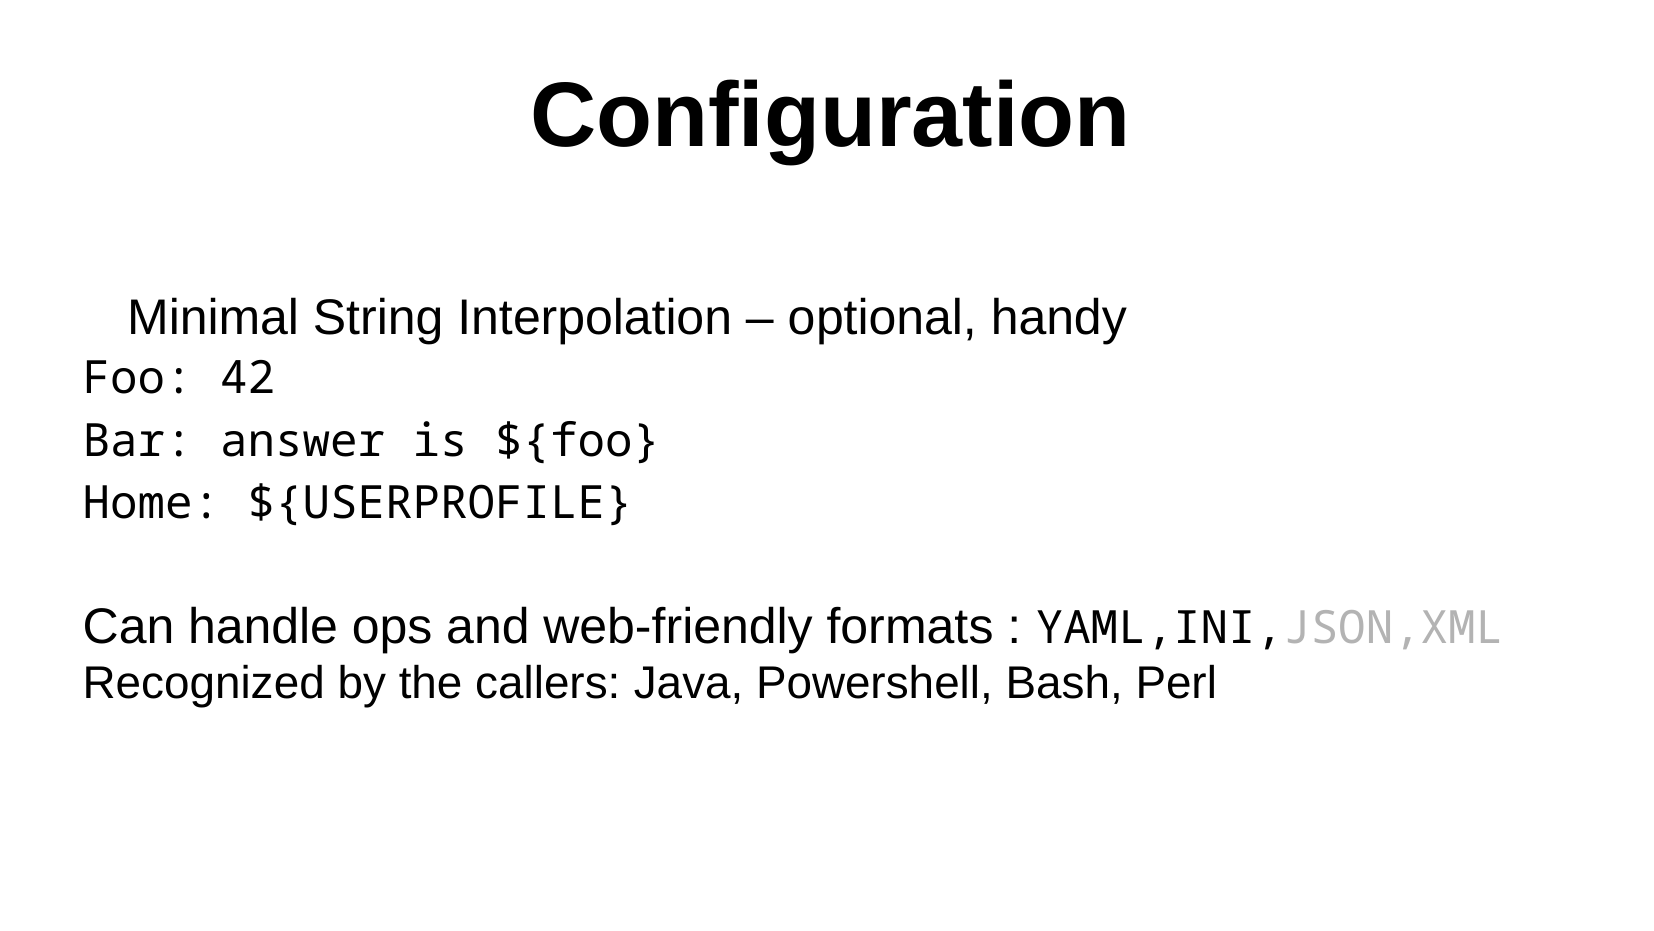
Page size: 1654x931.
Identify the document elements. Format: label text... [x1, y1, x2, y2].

subtitle Minimal String Interpolation – optional, handy Foo: 42 Bar: answer is ${foo} Home: ${USERPROFILE} Can handle ops and web-friendly formats : YAML,INI,JSON,XML Recognized by the callers: Java, Powershell, Bash, Perl [82, 152, 1571, 845]
title Configuration [86, 37, 1576, 193]
